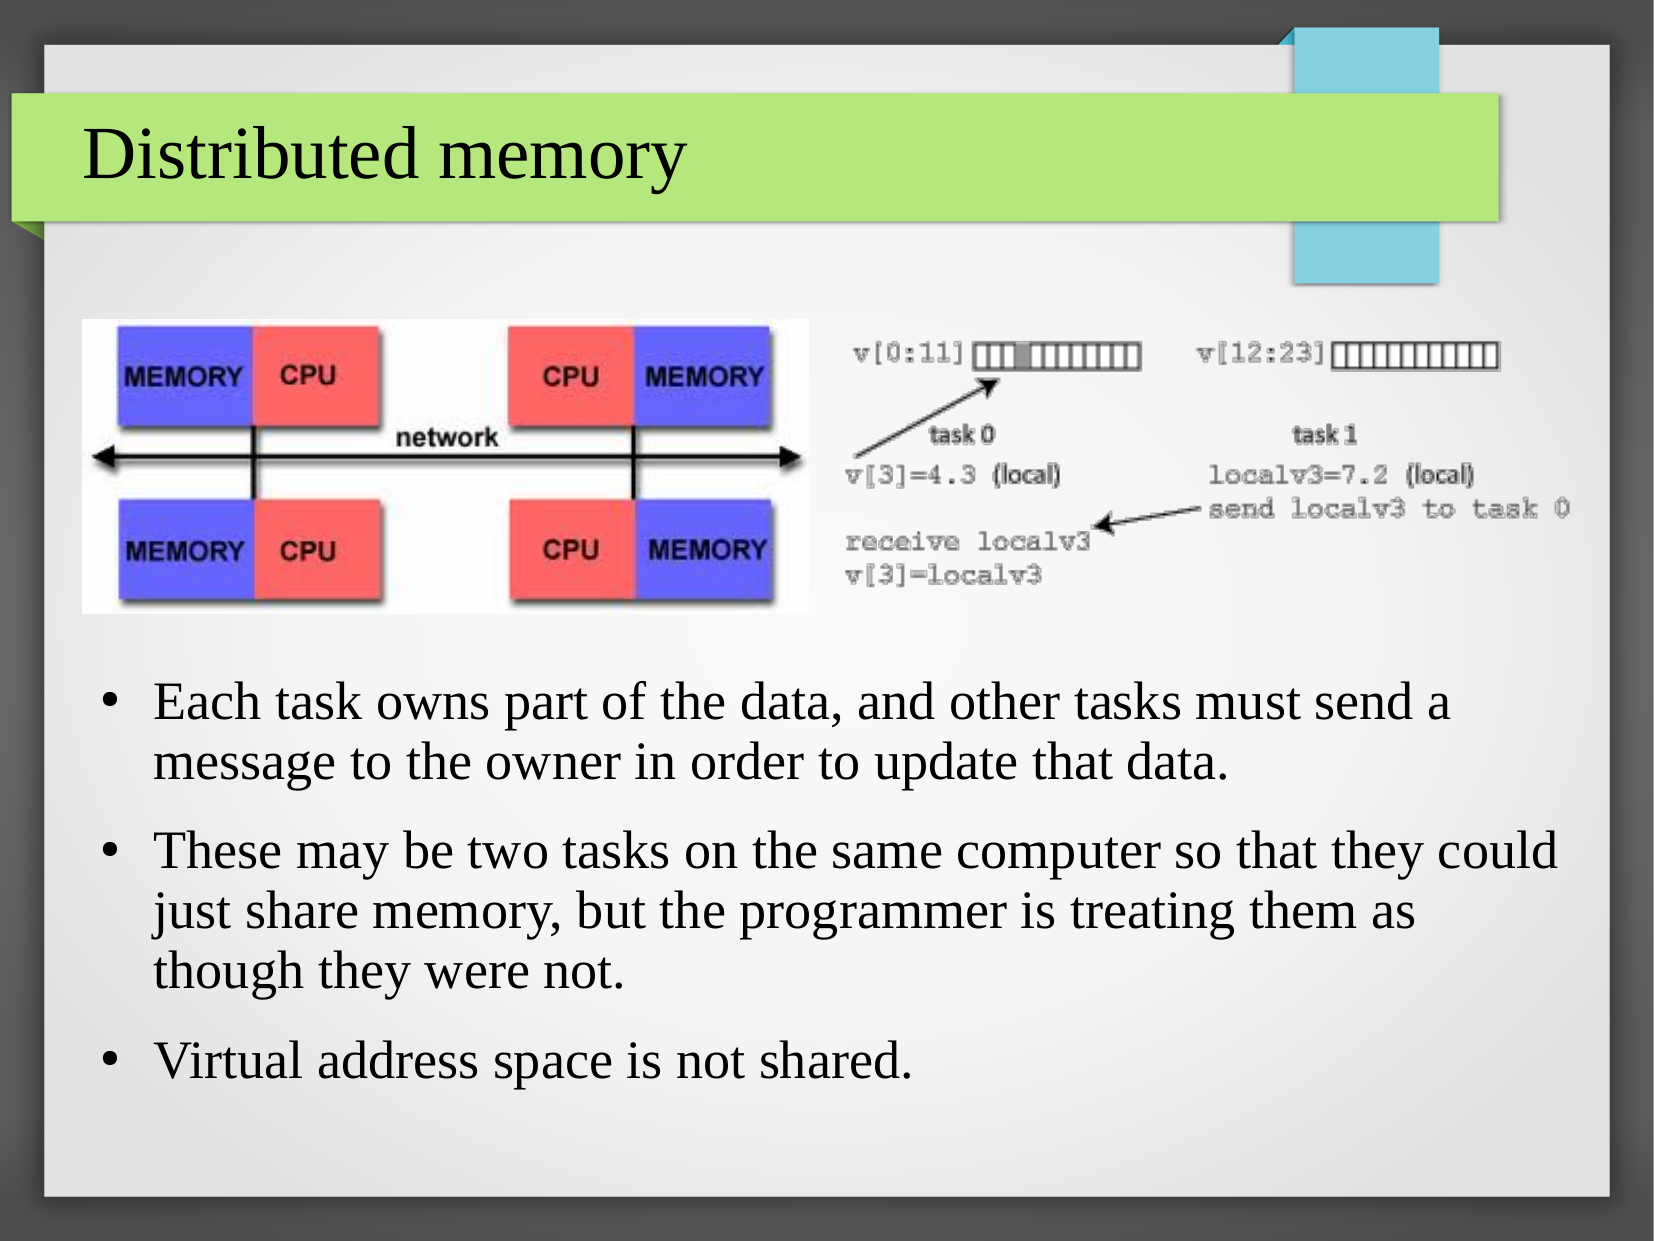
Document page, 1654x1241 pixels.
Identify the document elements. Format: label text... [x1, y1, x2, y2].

title Distributed memory [82, 94, 1264, 213]
picture [0, 0, 1654, 1241]
list Each task owns part of the data, and other tasks must send a message to the owner in order to update that data. These may be two tasks on the same computer so that they could just share memory, but the programmer is treating them as though they were not. Virtual address space is not shared. [82, 670, 1571, 1015]
